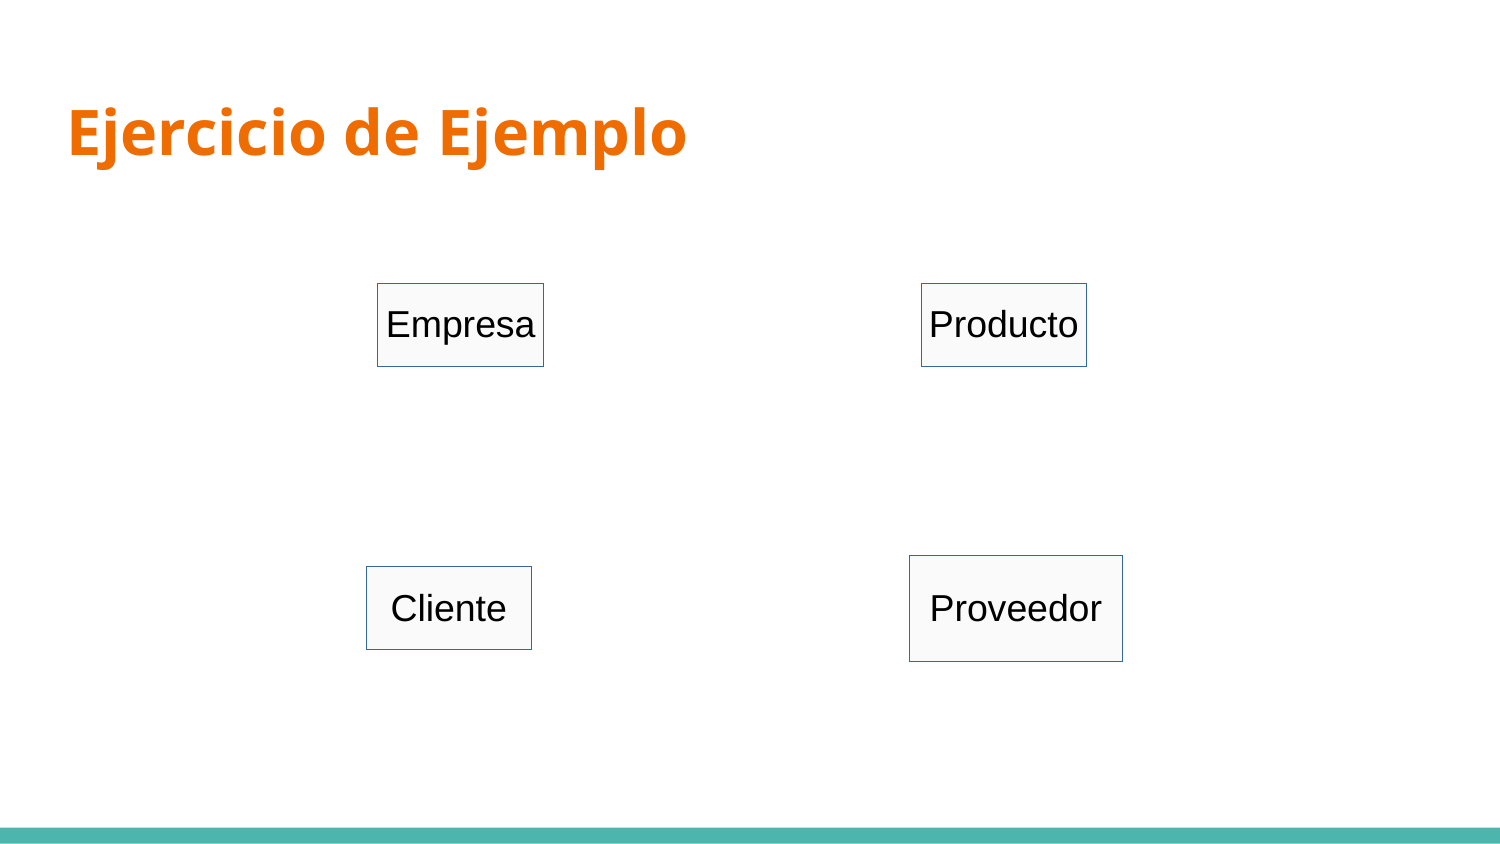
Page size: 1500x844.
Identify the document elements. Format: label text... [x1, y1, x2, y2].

title Ejercicio de Ejemplo [51, 72, 1449, 189]
text_box Producto [921, 283, 1087, 367]
text_box Cliente [366, 566, 532, 650]
text_box Empresa [377, 283, 544, 367]
text_box Proveedor [909, 555, 1123, 662]
